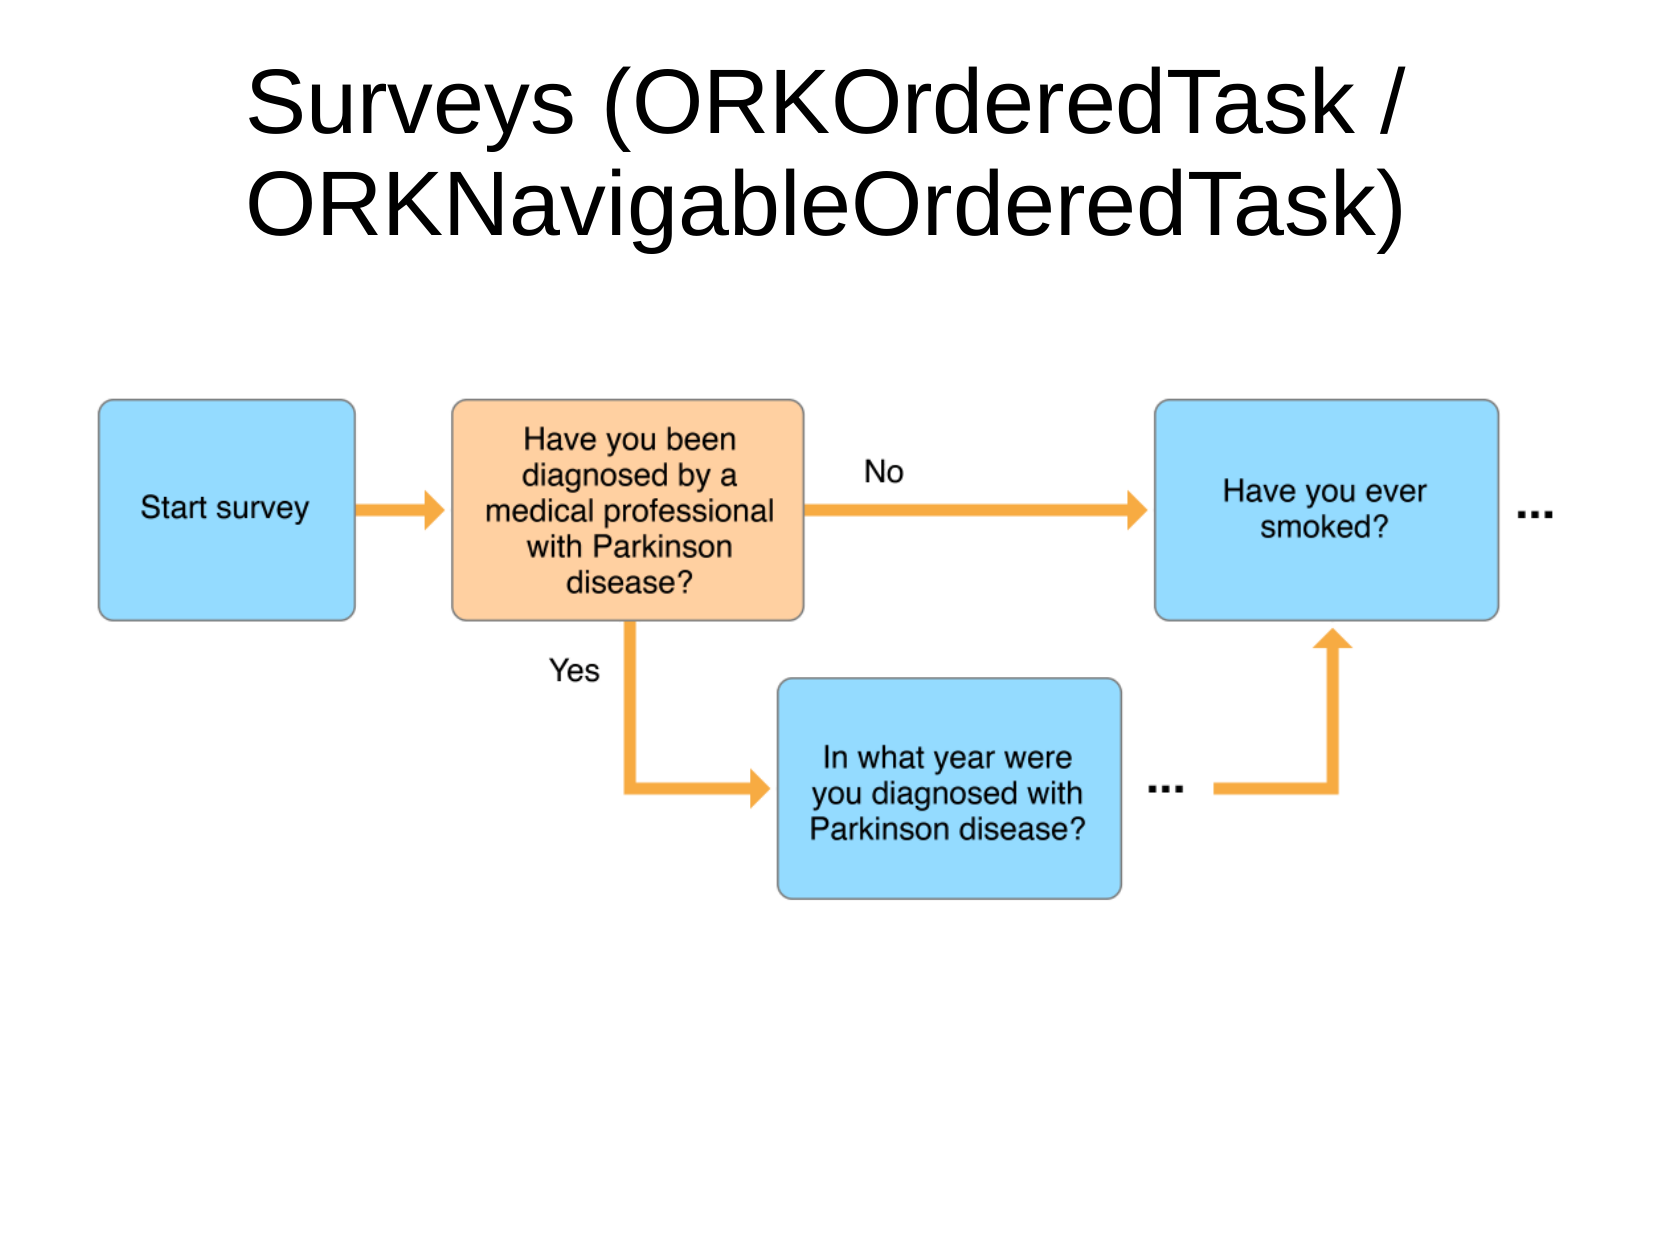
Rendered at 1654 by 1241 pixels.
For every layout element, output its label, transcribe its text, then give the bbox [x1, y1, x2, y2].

picture [82, 383, 1571, 916]
title Surveys (ORKOrderedTask / ORKNavigableOrderedTask) [82, 49, 1571, 257]
